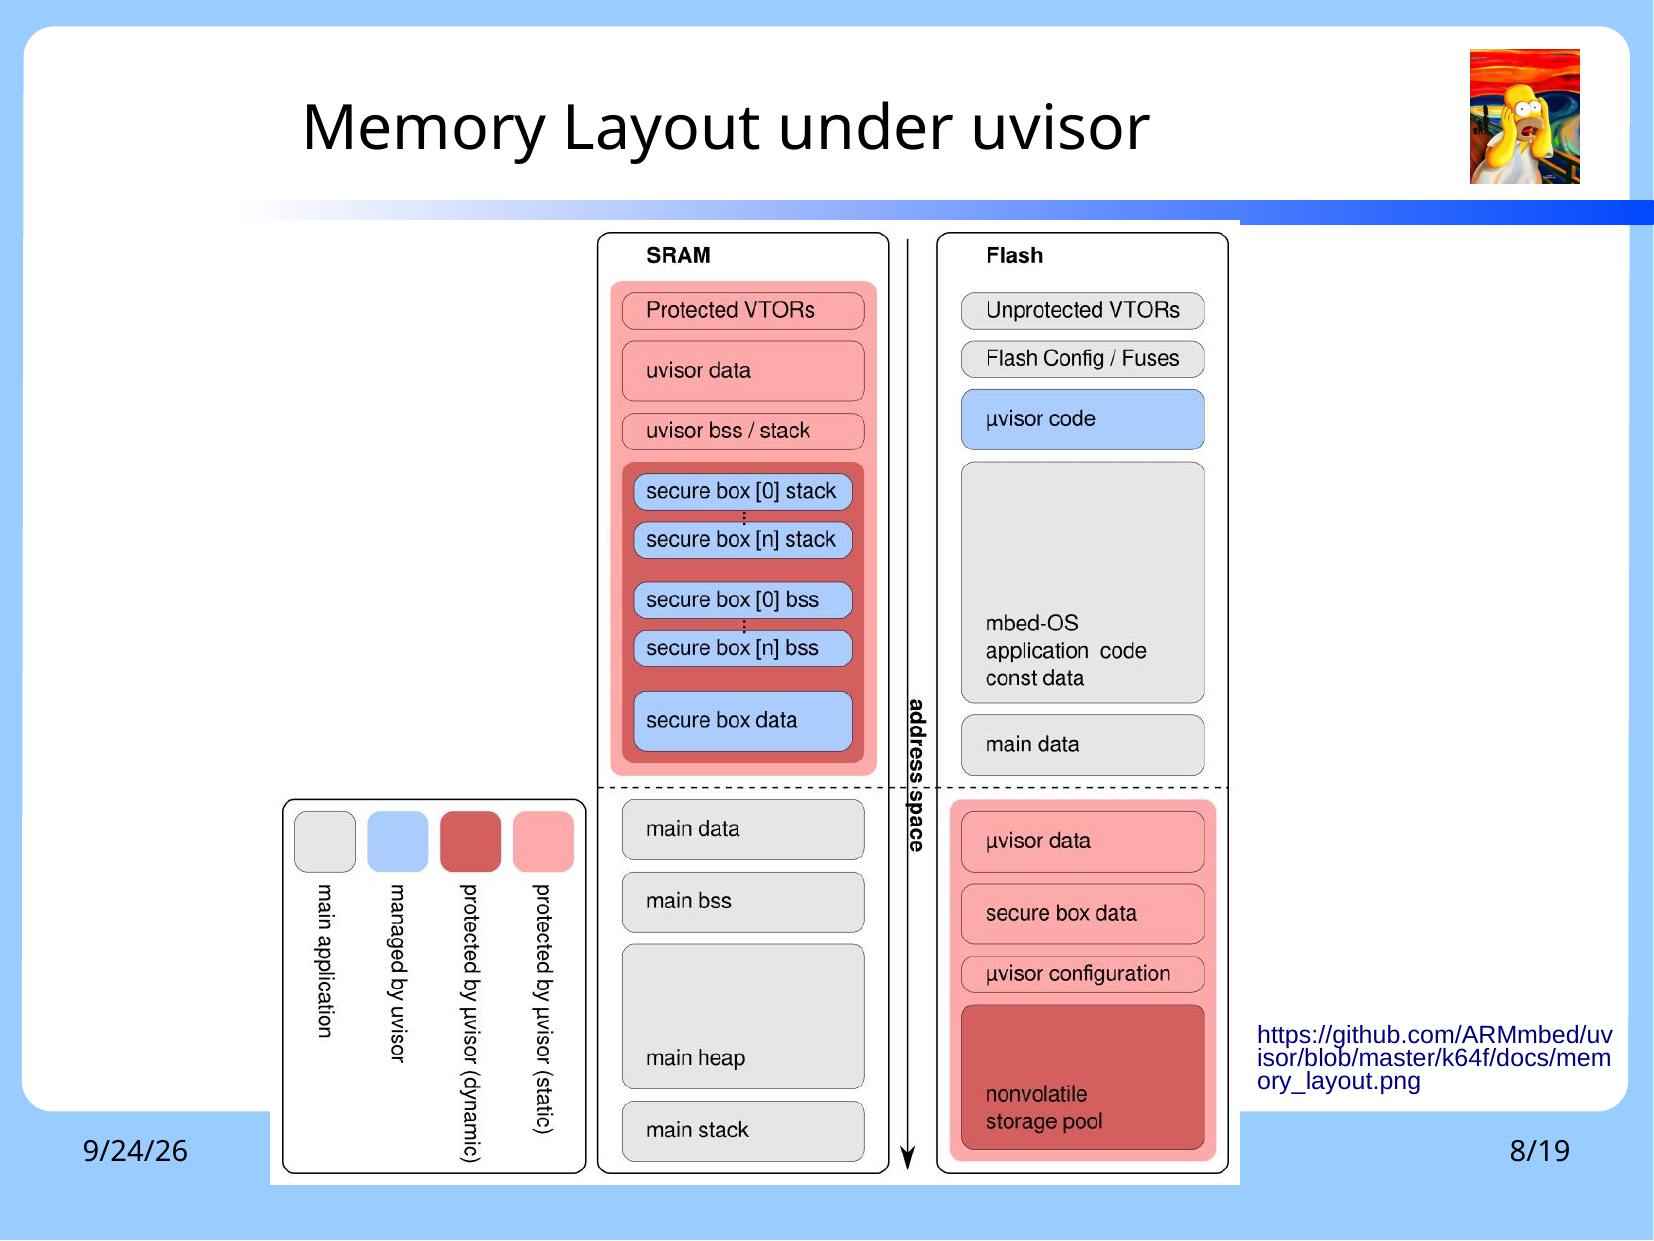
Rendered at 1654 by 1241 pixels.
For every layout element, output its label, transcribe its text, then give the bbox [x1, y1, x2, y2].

picture [1470, 49, 1580, 184]
picture [270, 220, 1240, 1186]
title Memory Layout under uvisor [82, 49, 1371, 201]
text_box https://github.com/ARMmbed/uvisor/blob/master/k64f/docs/memory_layout.png [1242, 1013, 1632, 1107]
